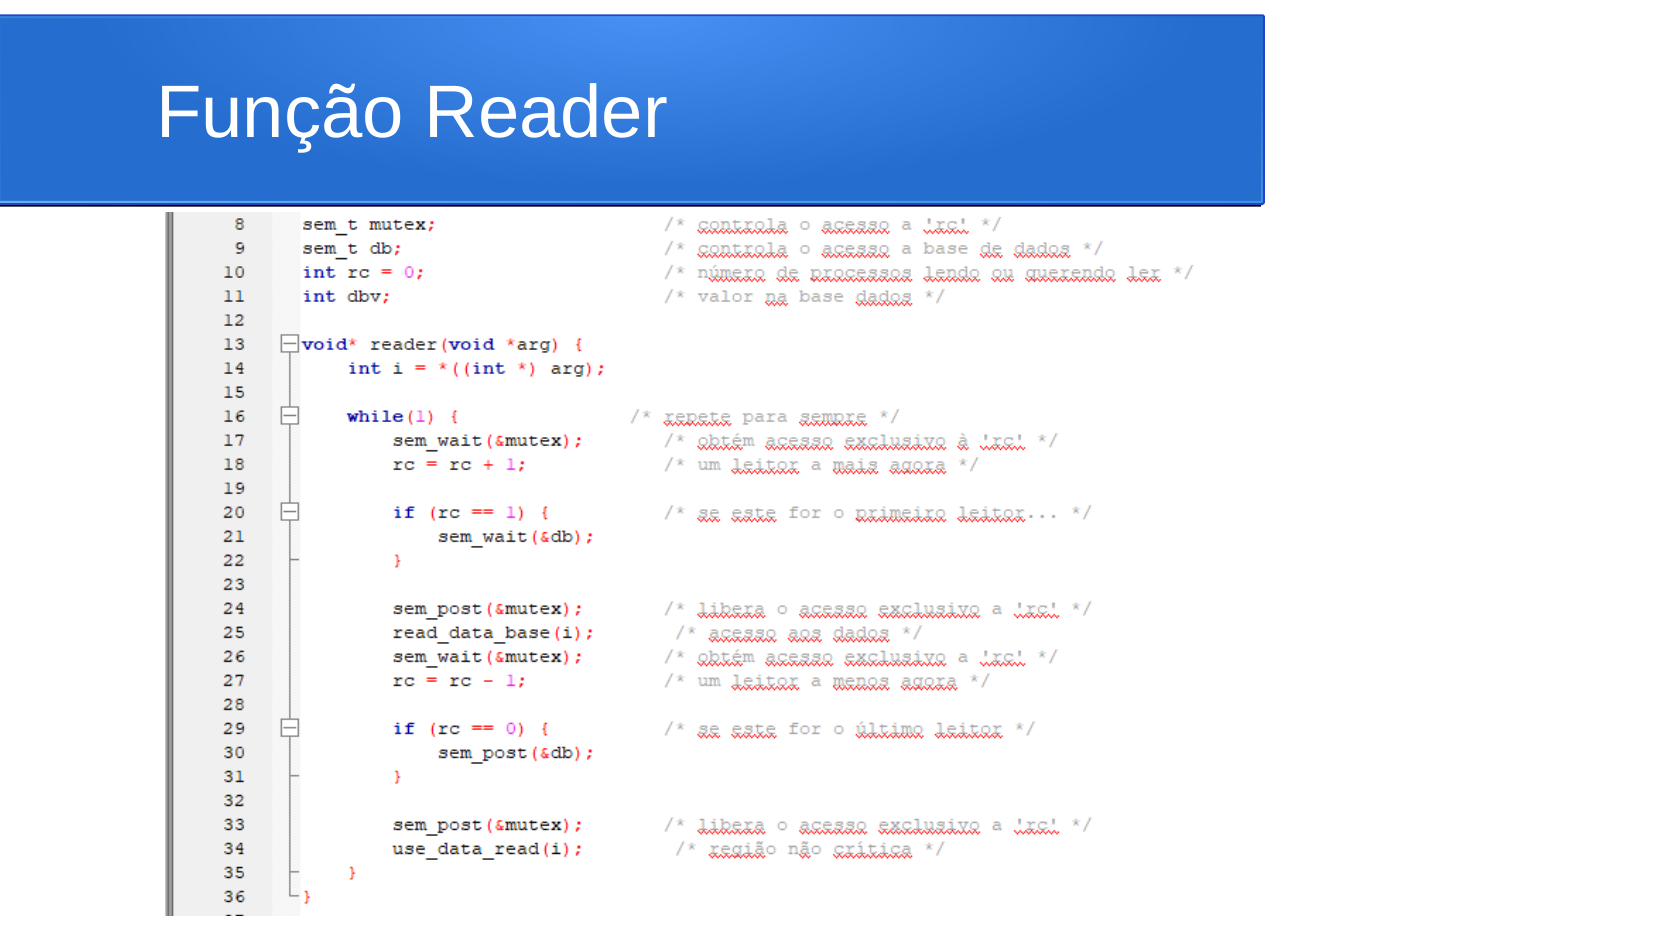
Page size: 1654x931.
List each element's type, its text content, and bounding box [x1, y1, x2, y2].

title Função Reader [82, 35, 1235, 189]
picture [165, 212, 1489, 916]
